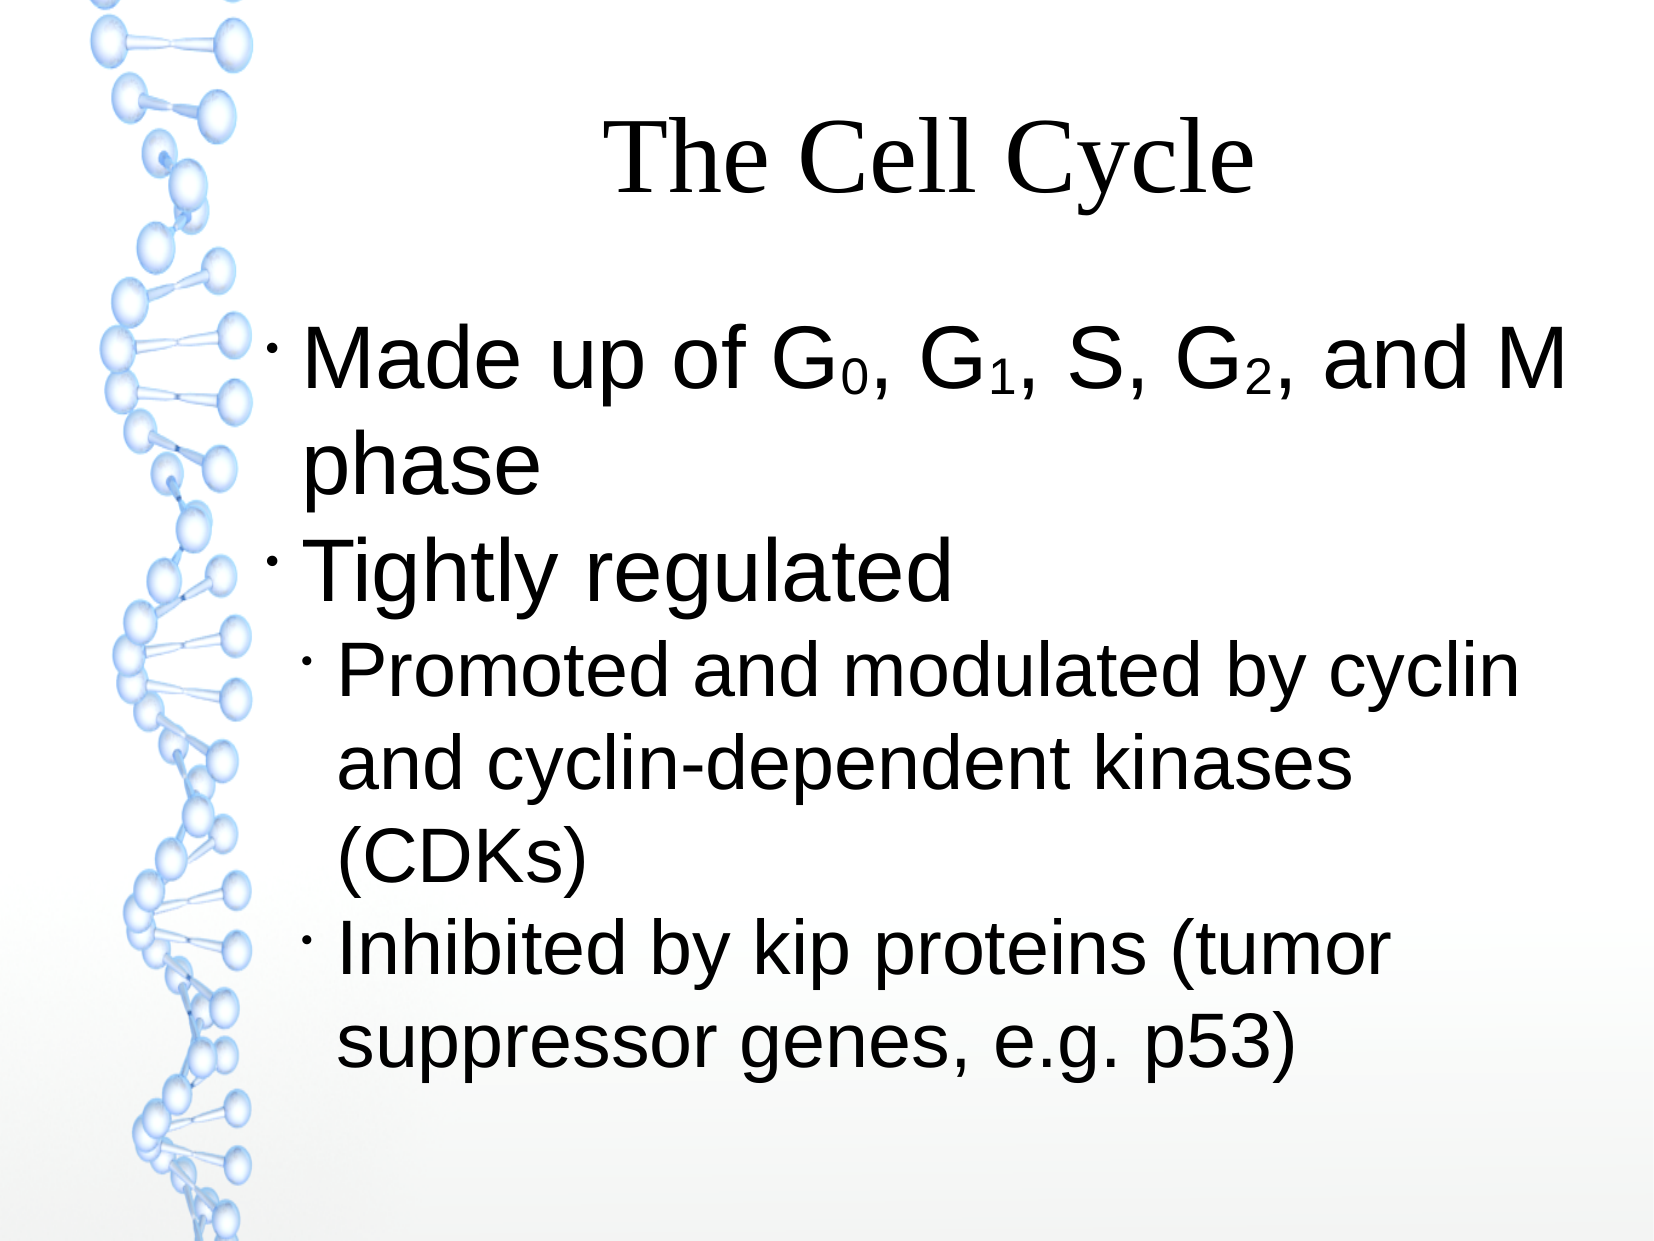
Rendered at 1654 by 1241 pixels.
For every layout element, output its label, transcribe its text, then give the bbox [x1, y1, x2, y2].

picture [0, 0, 1654, 1241]
text_box Made up of G0, G1, S, G2, and M phase Tightly regulated Promoted and modulated by cyclin and cyclin-dependent kinases (CDKs) Inhibited by kip proteins (tumor suppressor genes, e.g. p53) [265, 299, 1595, 1019]
text_box The Cell Cycle [265, 47, 1595, 252]
